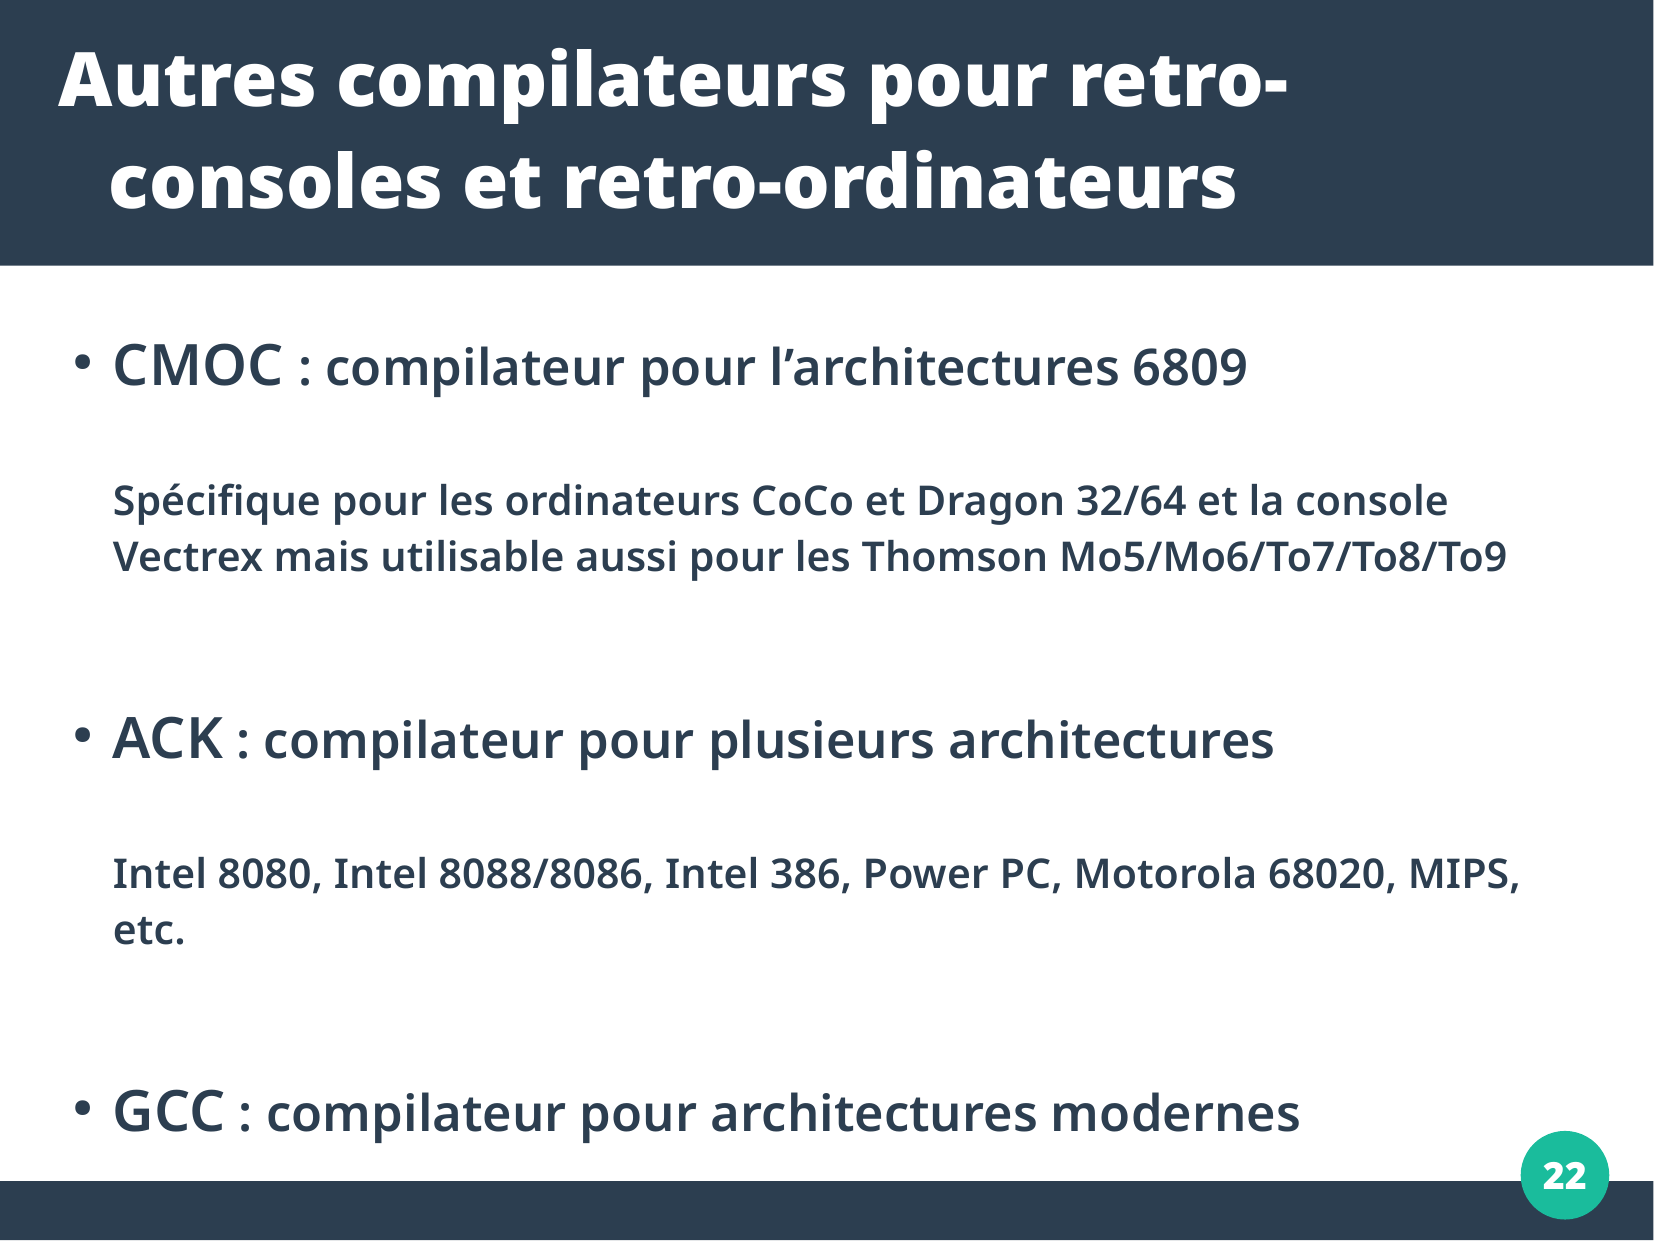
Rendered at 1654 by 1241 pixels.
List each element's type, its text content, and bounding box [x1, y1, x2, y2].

list CMOC : compilateur pour l’architectures 6809 Spécifique pour les ordinateurs CoCo et Dragon 32/64 et la console Vectrex mais utilisable aussi pour les Thomson Mo5/Mo6/To7/To8/To9 ACK : compilateur pour plusieurs architectures Intel 8080, Intel 8088/8086, Intel 386, Power PC, Motorola 68020, MIPS, etc. GCC : compilateur pour architectures modernes [59, 324, 1595, 1152]
title Autres compilateurs pour retro-consoles et retro-ordinateurs [59, 0, 1595, 324]
